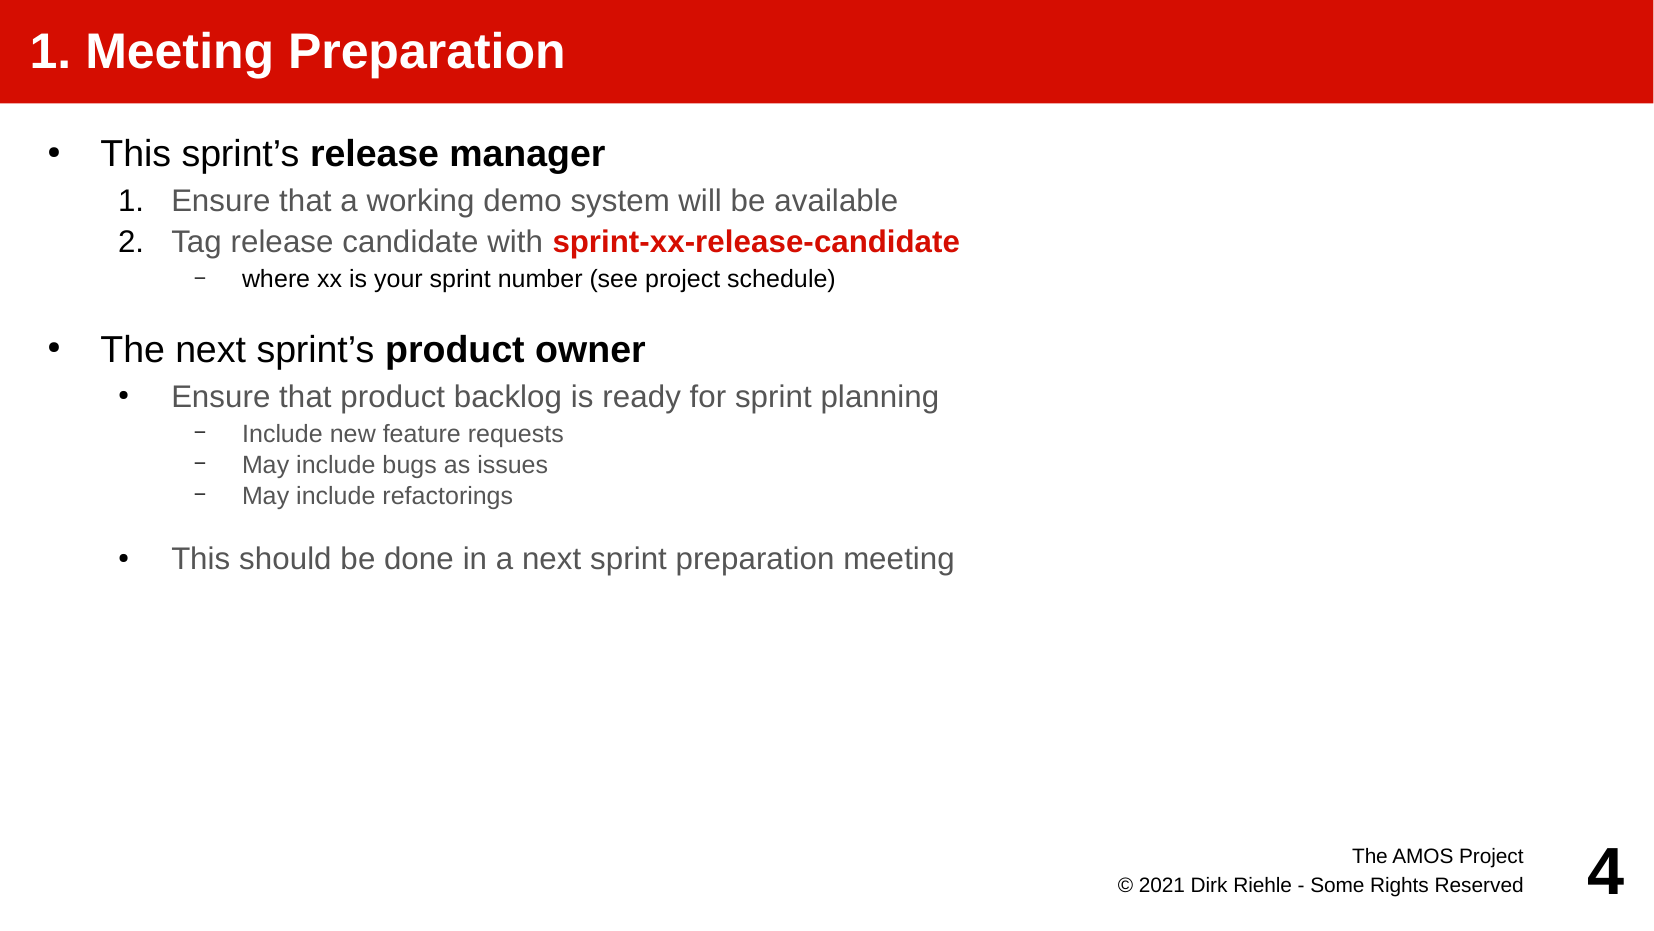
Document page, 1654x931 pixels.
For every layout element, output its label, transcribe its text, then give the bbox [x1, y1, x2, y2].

list This sprint’s release manager Ensure that a working demo system will be available Tag release candidate with sprint-xx-release-candidate where xx is your sprint number (see project schedule) The next sprint’s product owner Ensure that product backlog is ready for sprint planning Include new feature requests May include bugs as issues May include refactorings This should be done in a next sprint preparation meeting [29, 132, 1625, 813]
title 1. Meeting Preparation [0, 0, 1654, 104]
